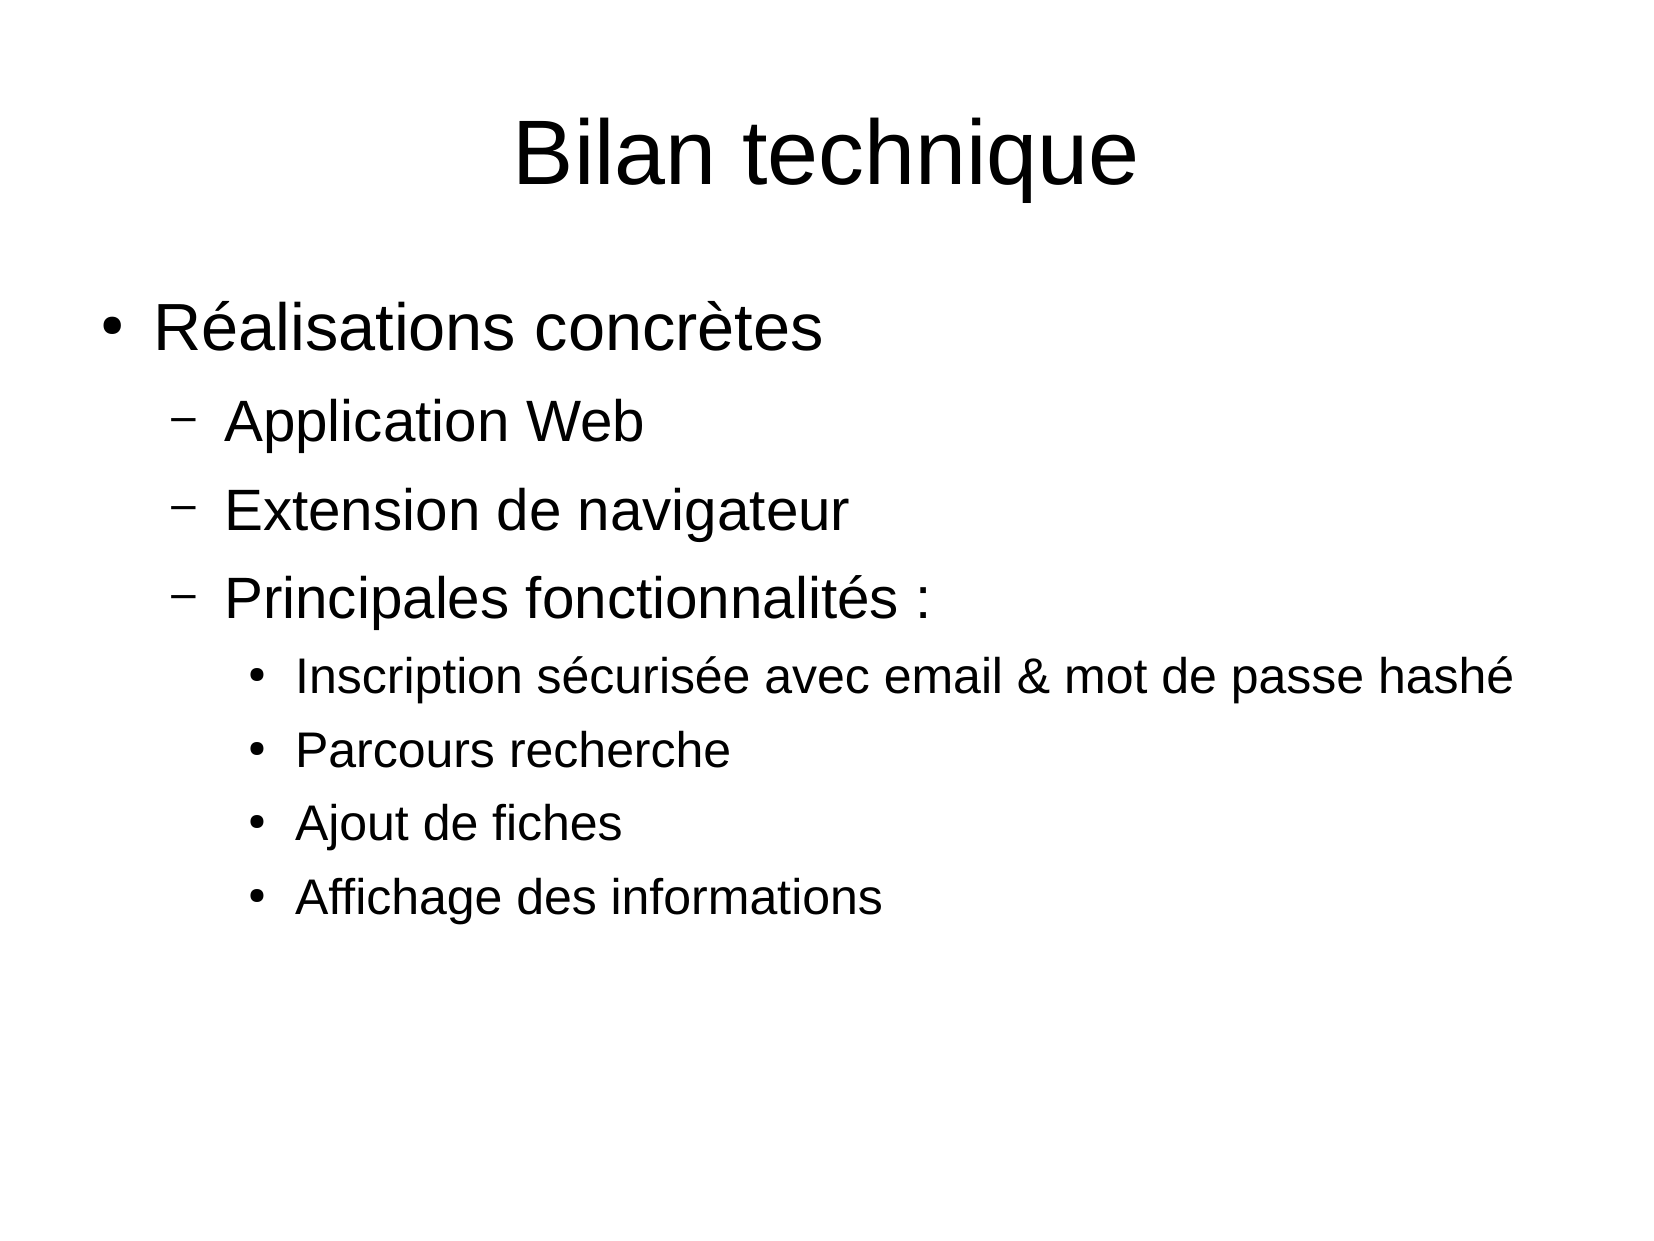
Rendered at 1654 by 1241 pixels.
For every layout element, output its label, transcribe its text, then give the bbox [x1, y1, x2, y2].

list Réalisations concrètes Application Web Extension de navigateur Principales fonctionnalités : Inscription sécurisée avec email & mot de passe hashé Parcours recherche Ajout de fiches Affichage des informations [82, 290, 1571, 1010]
title Bilan technique [82, 49, 1571, 257]
